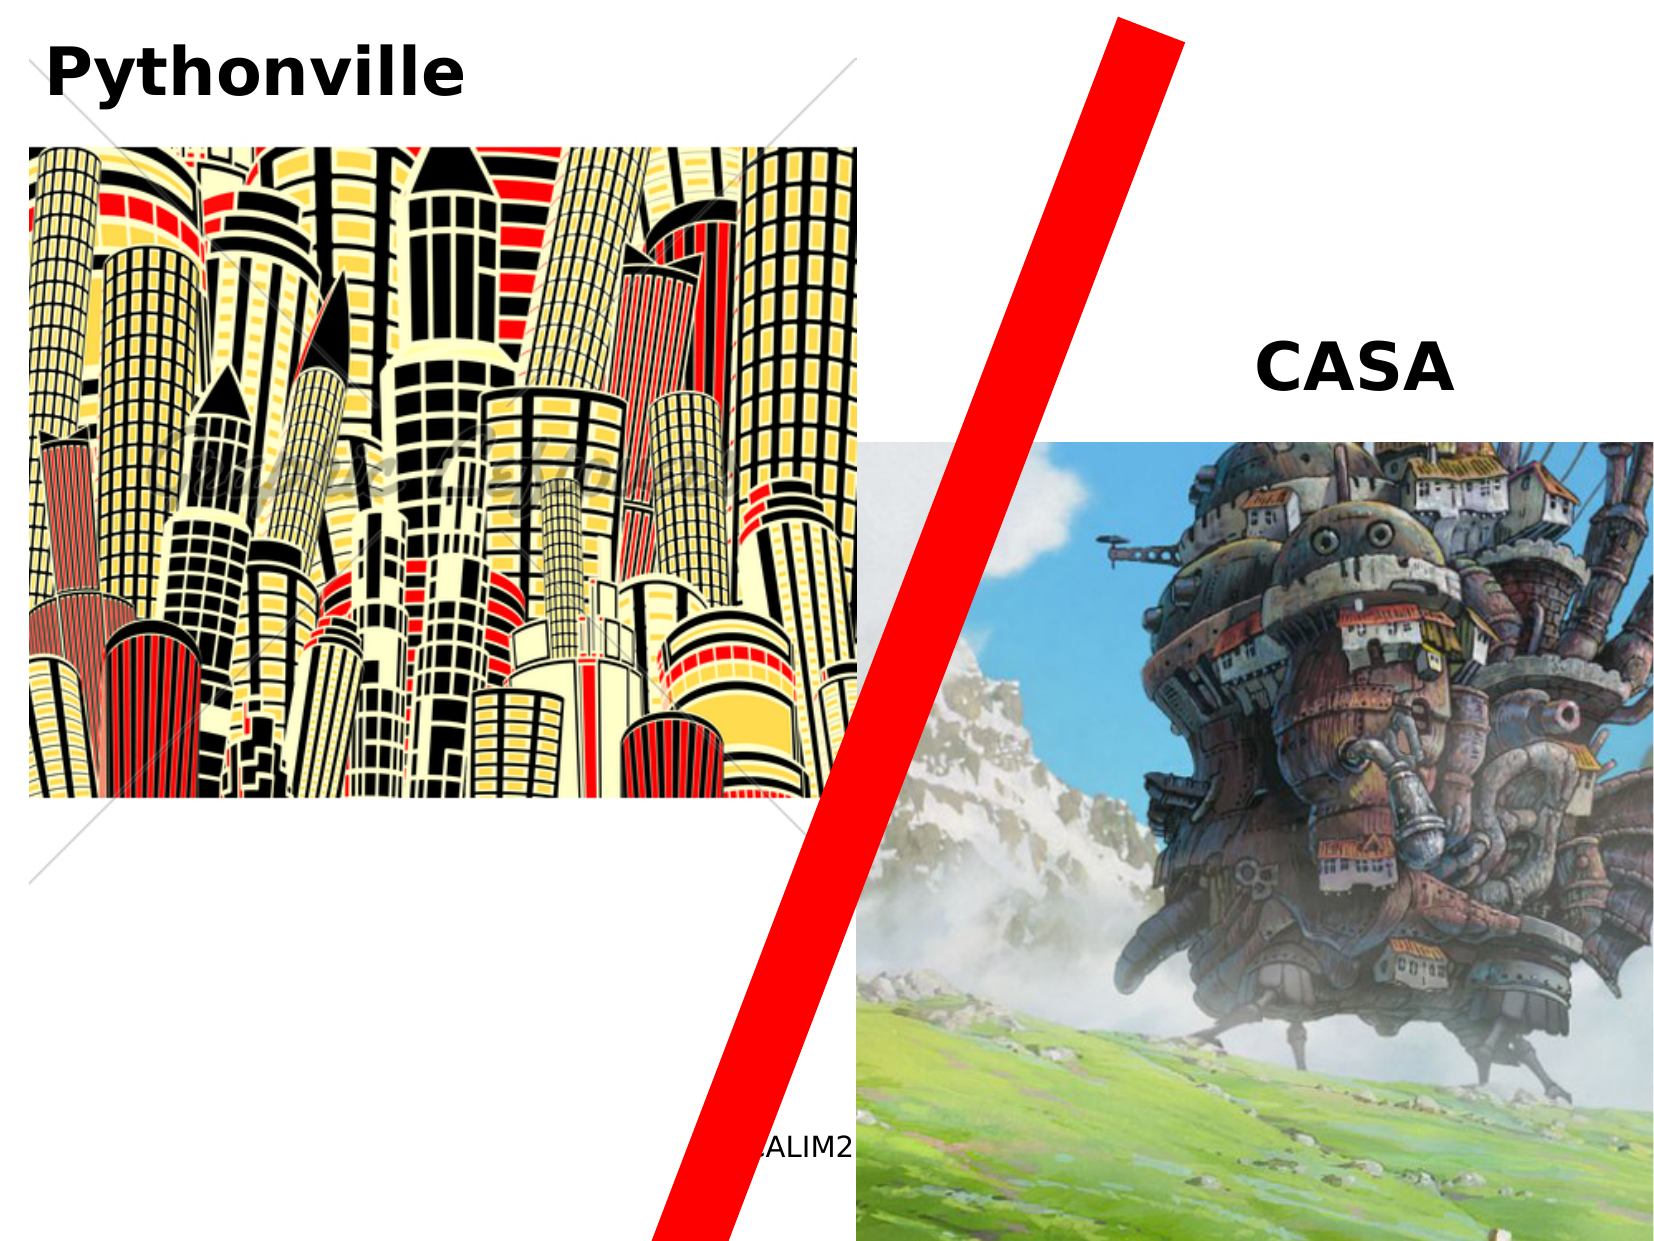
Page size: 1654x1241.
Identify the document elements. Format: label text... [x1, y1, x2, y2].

picture [29, 58, 955, 886]
picture [856, 442, 1654, 1241]
text_box Pythonville [29, 25, 650, 119]
text_box CASA [1240, 320, 1625, 414]
